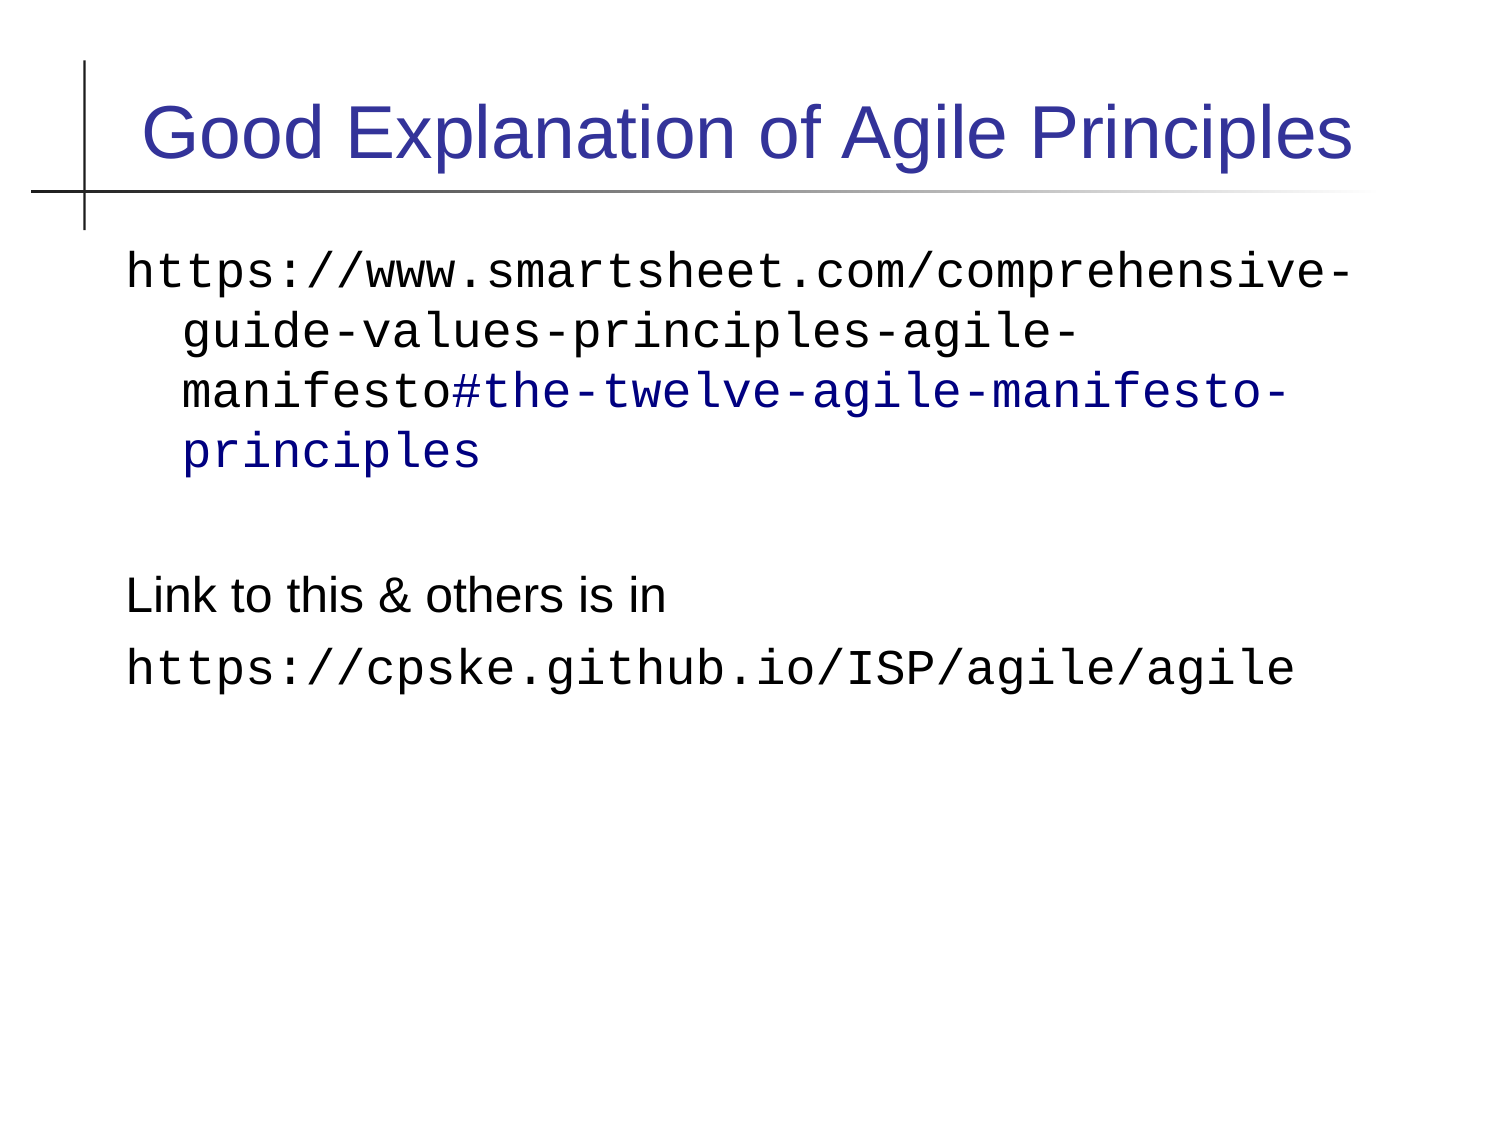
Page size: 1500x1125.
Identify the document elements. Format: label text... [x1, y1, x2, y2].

list https://www.smartsheet.com/comprehensive-guide-values-principles-agile-manifesto#the-twelve-agile-manifesto-principles Link to this & others is in https://cpske.github.io/ISP/agile/agile [110, 229, 1408, 960]
title Good Explanation of Agile Principles [100, 42, 1397, 182]
